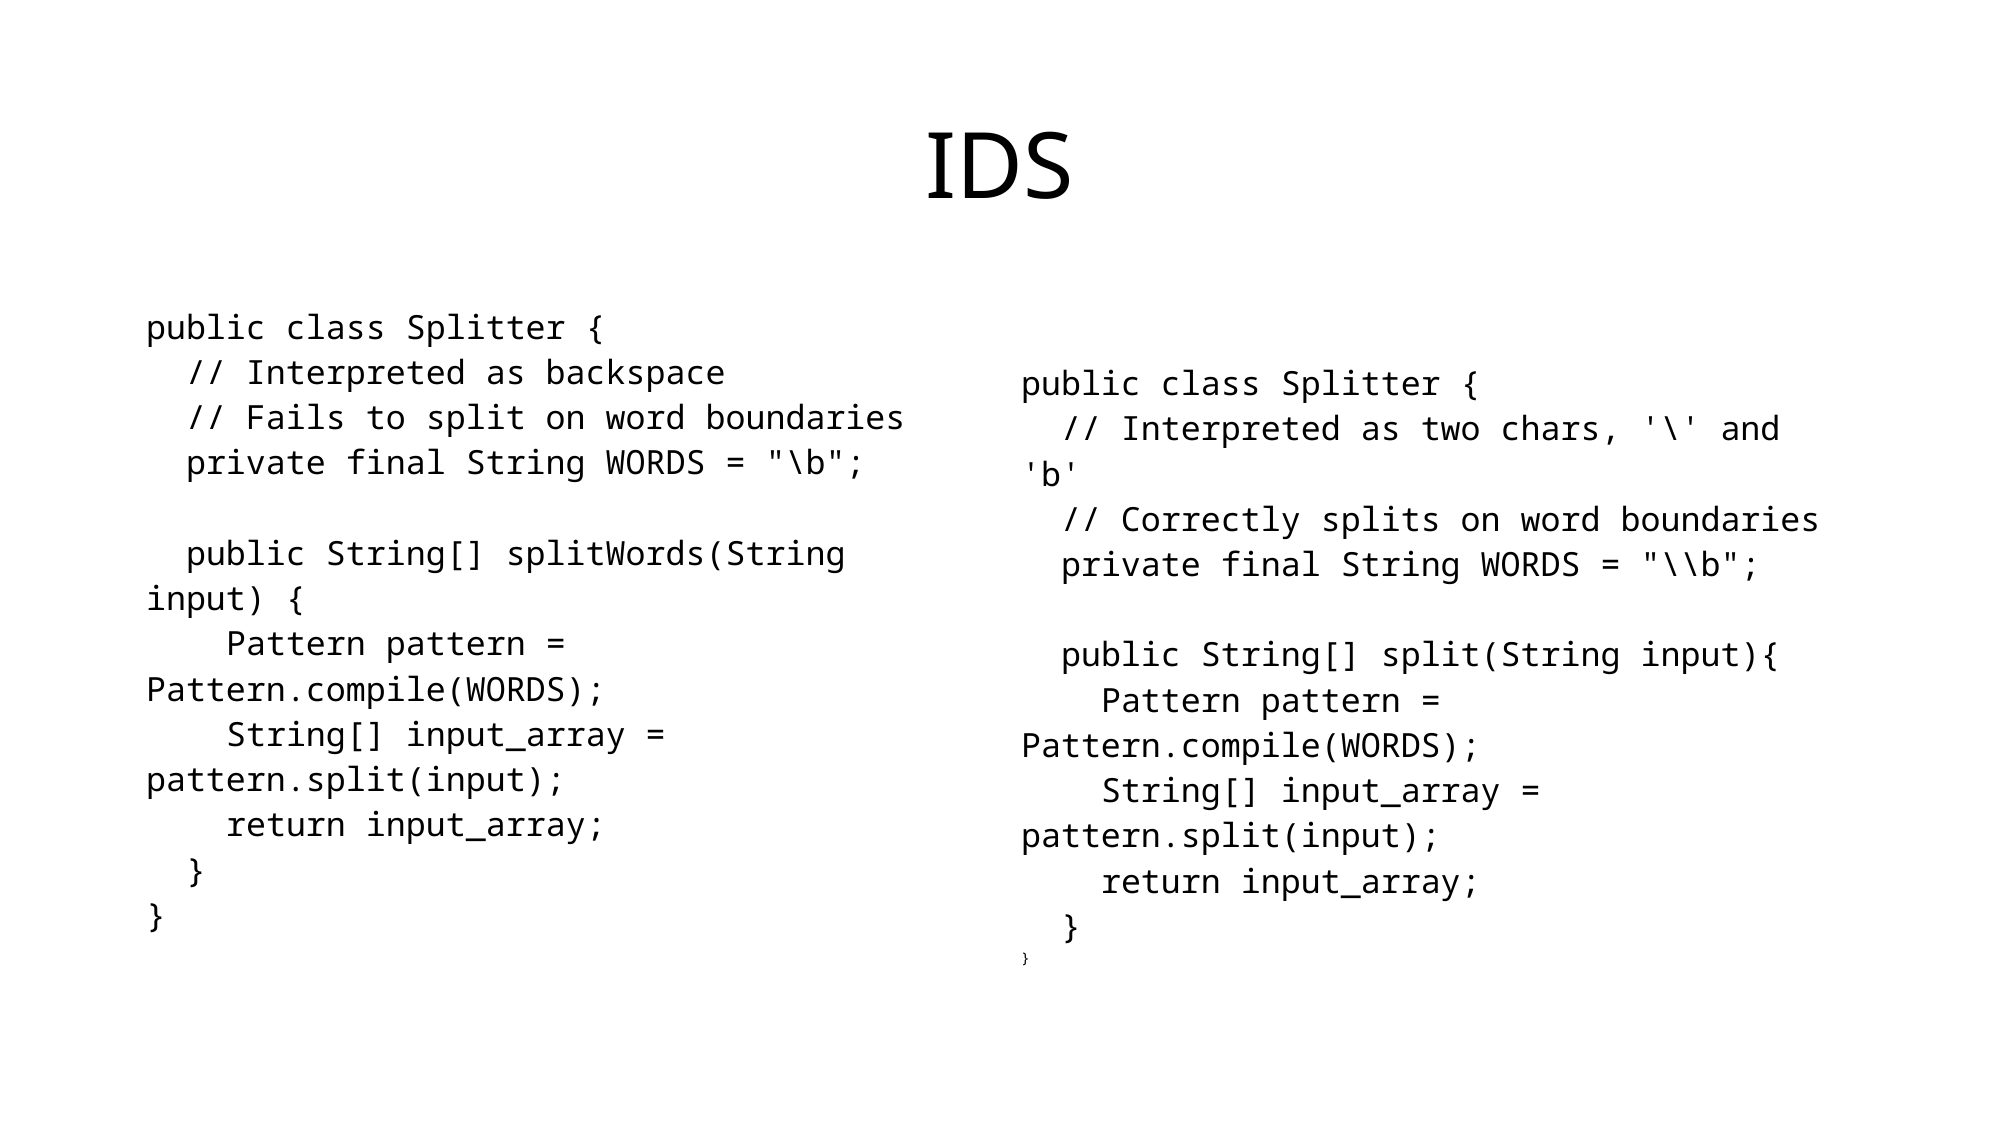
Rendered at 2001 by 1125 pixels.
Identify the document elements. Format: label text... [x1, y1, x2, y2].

table_header public class Splitter { // Interpreted as two chars, '\' and 'b' // Correctly splits on word boundaries private final String WORDS = "\\b"; public String[] split(String input){ Pattern pattern = Pattern.compile(WORDS); String[] input_array = pattern.split(input); return input_array; } } [1013, 352, 1862, 975]
table_header public class Splitter { // Interpreted as backspace // Fails to split on word boundaries private final String WORDS = "\b"; public String[] splitWords(String input) { Pattern pattern = Pattern.compile(WORDS); String[] input_array = pattern.split(input); return input_array; } } [137, 296, 987, 945]
text_box IDS [137, 59, 1863, 278]
